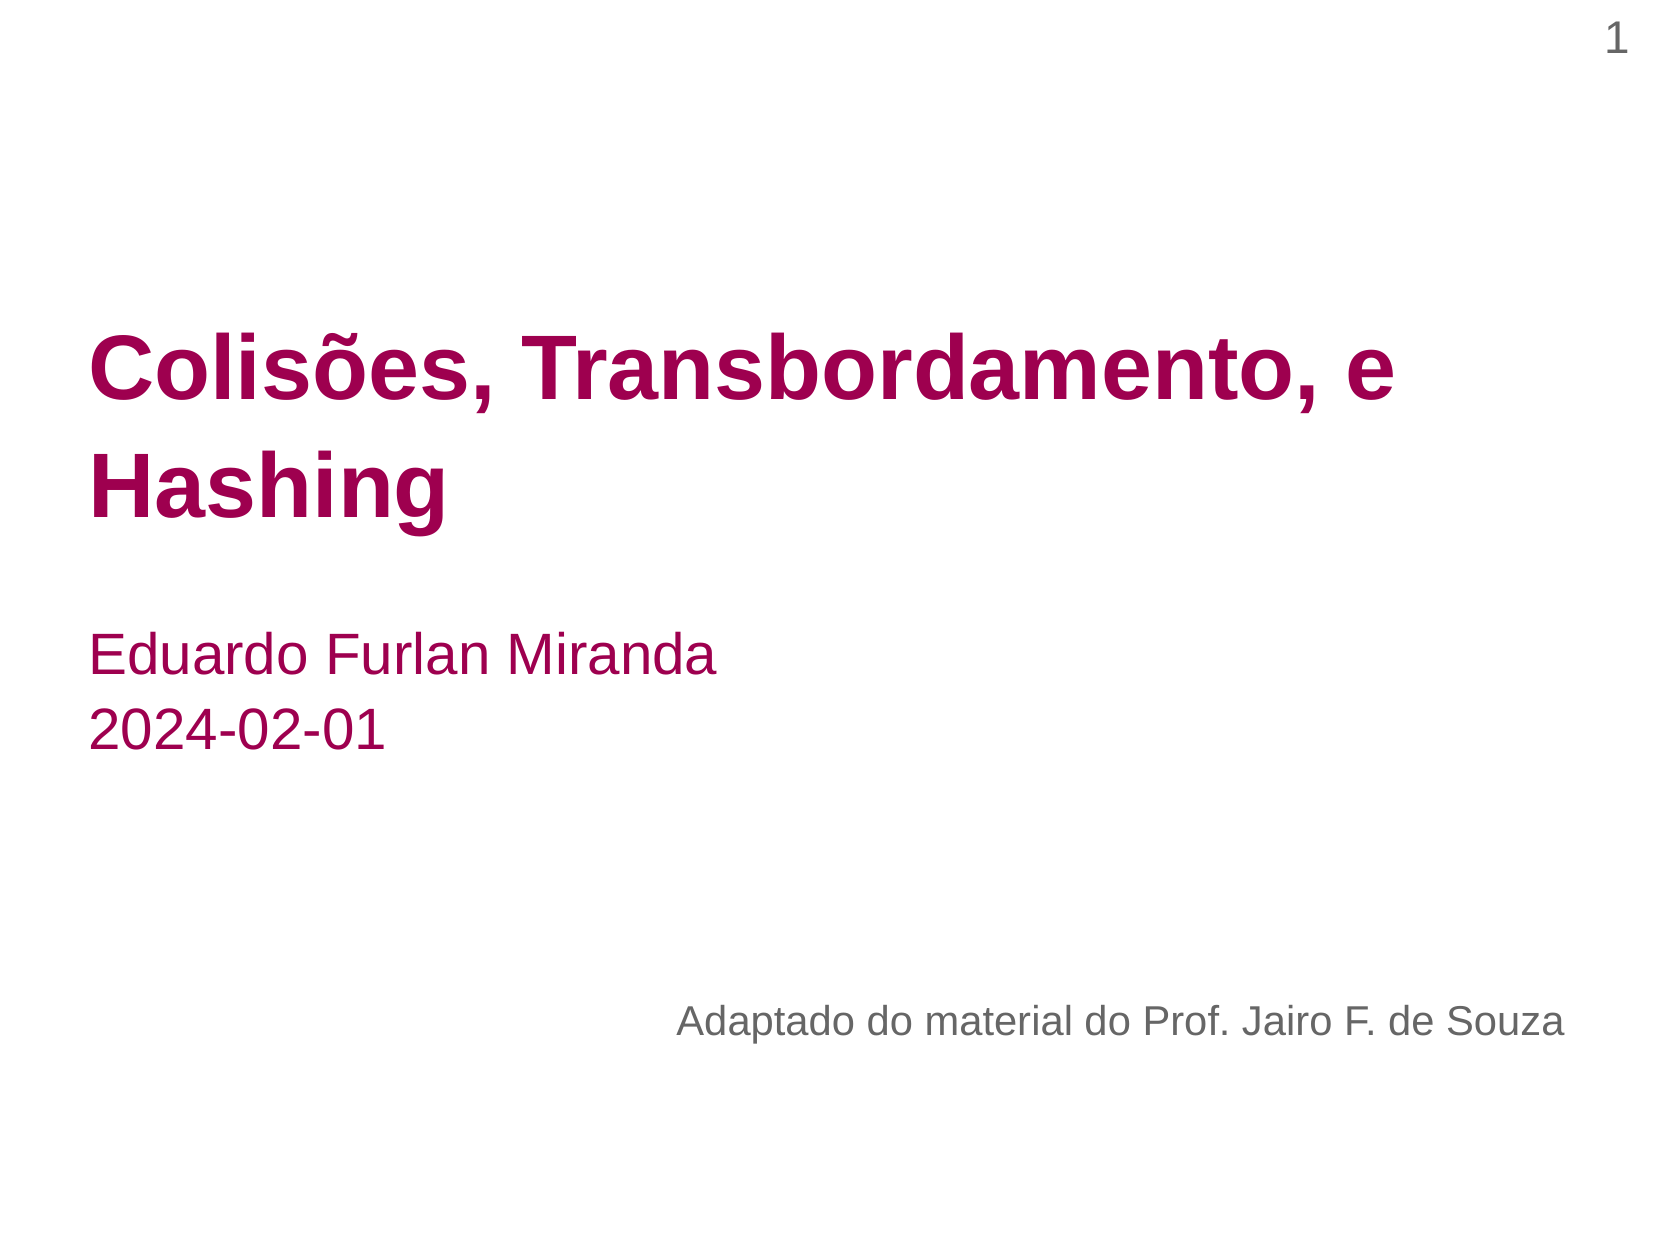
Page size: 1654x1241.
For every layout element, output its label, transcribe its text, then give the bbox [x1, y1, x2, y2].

title Colisões, Transbordamento, e Hashing Eduardo Furlan Miranda 2024-02-01 [88, 29, 1565, 998]
list Adaptado do material do Prof. Jairo F. de Souza [88, 998, 1565, 1211]
